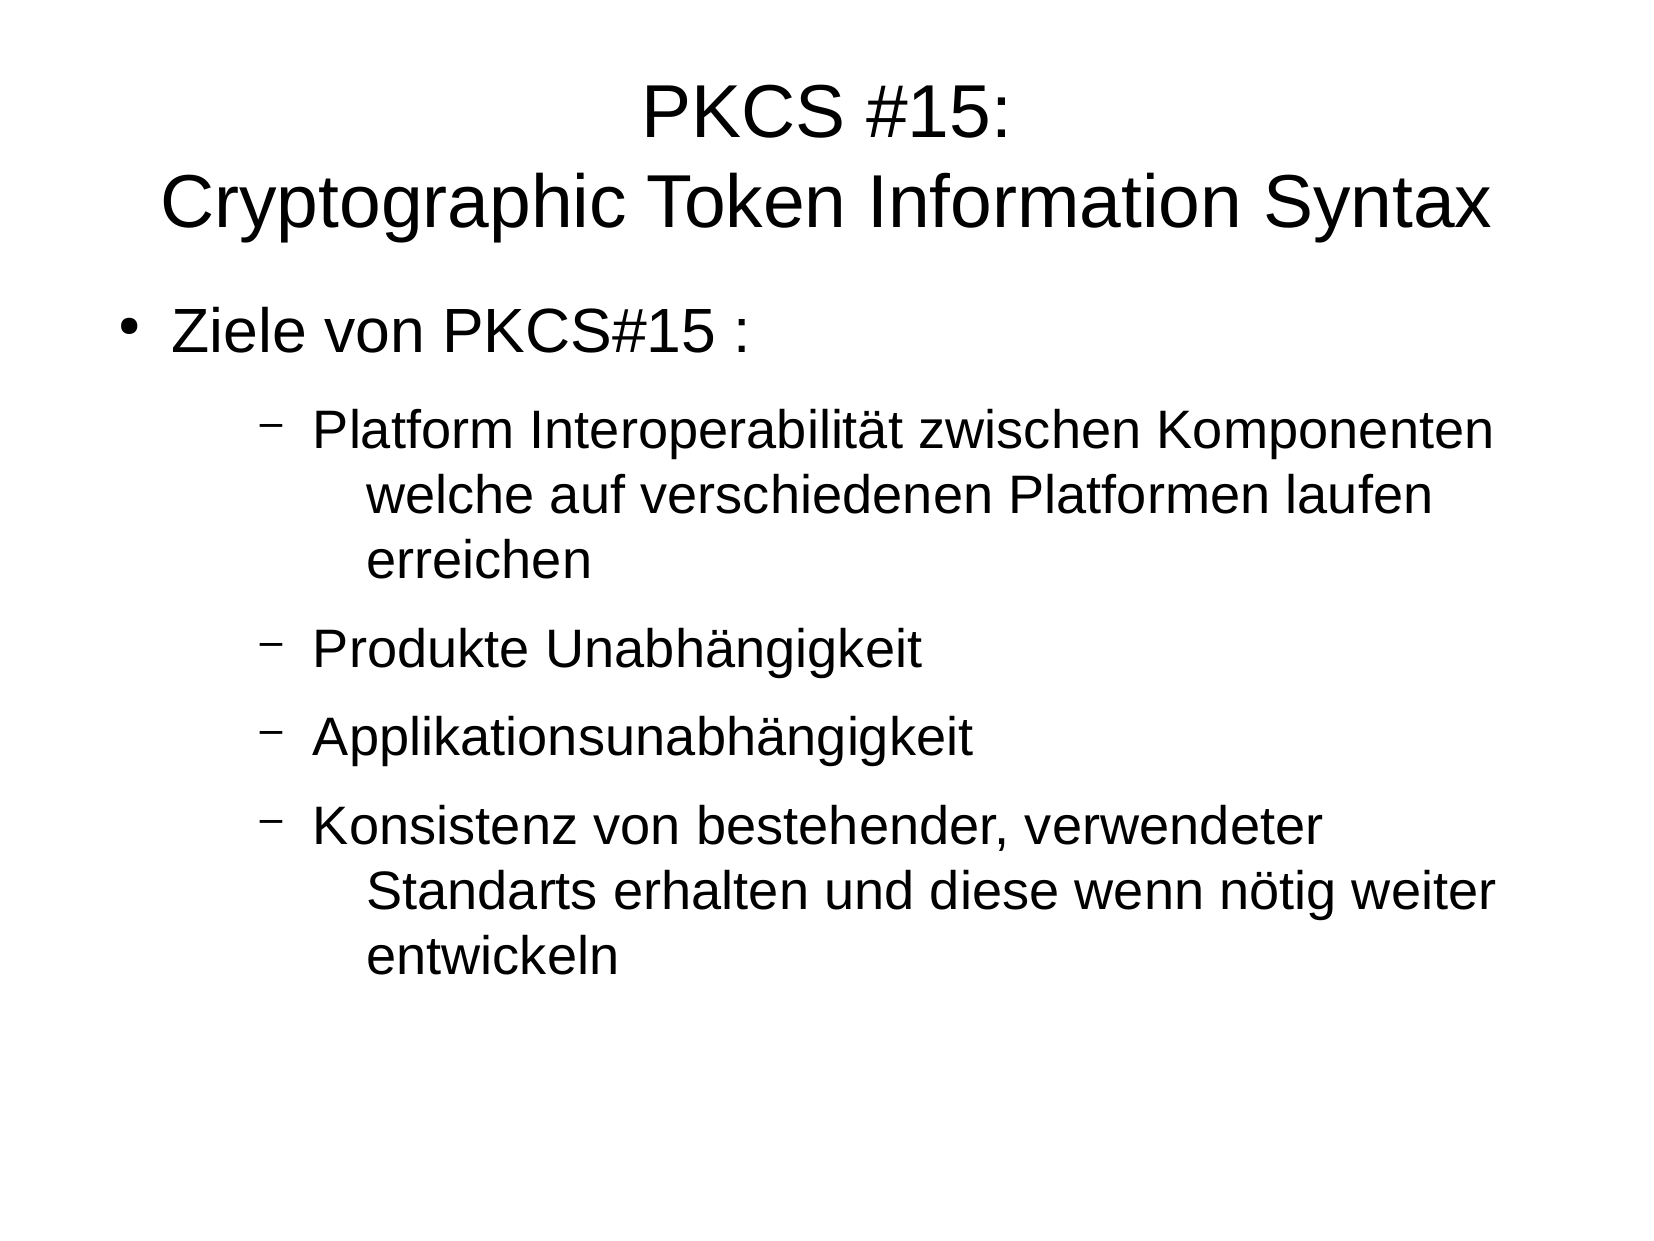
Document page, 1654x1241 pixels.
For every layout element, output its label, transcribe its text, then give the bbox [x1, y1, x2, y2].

text_box PKCS #15: Cryptographic Token Information Syntax [82, 49, 1571, 257]
text_box Ziele von PKCS#15 : Platform Interoperabilität zwischen Komponenten welche auf verschiedenen Platformen laufen erreichen Produkte Unabhängigkeit Applikationsunabhängigkeit Konsistenz von bestehender, verwendeter Standarts erhalten und diese wenn nötig weiter entwickeln [82, 290, 1571, 1010]
